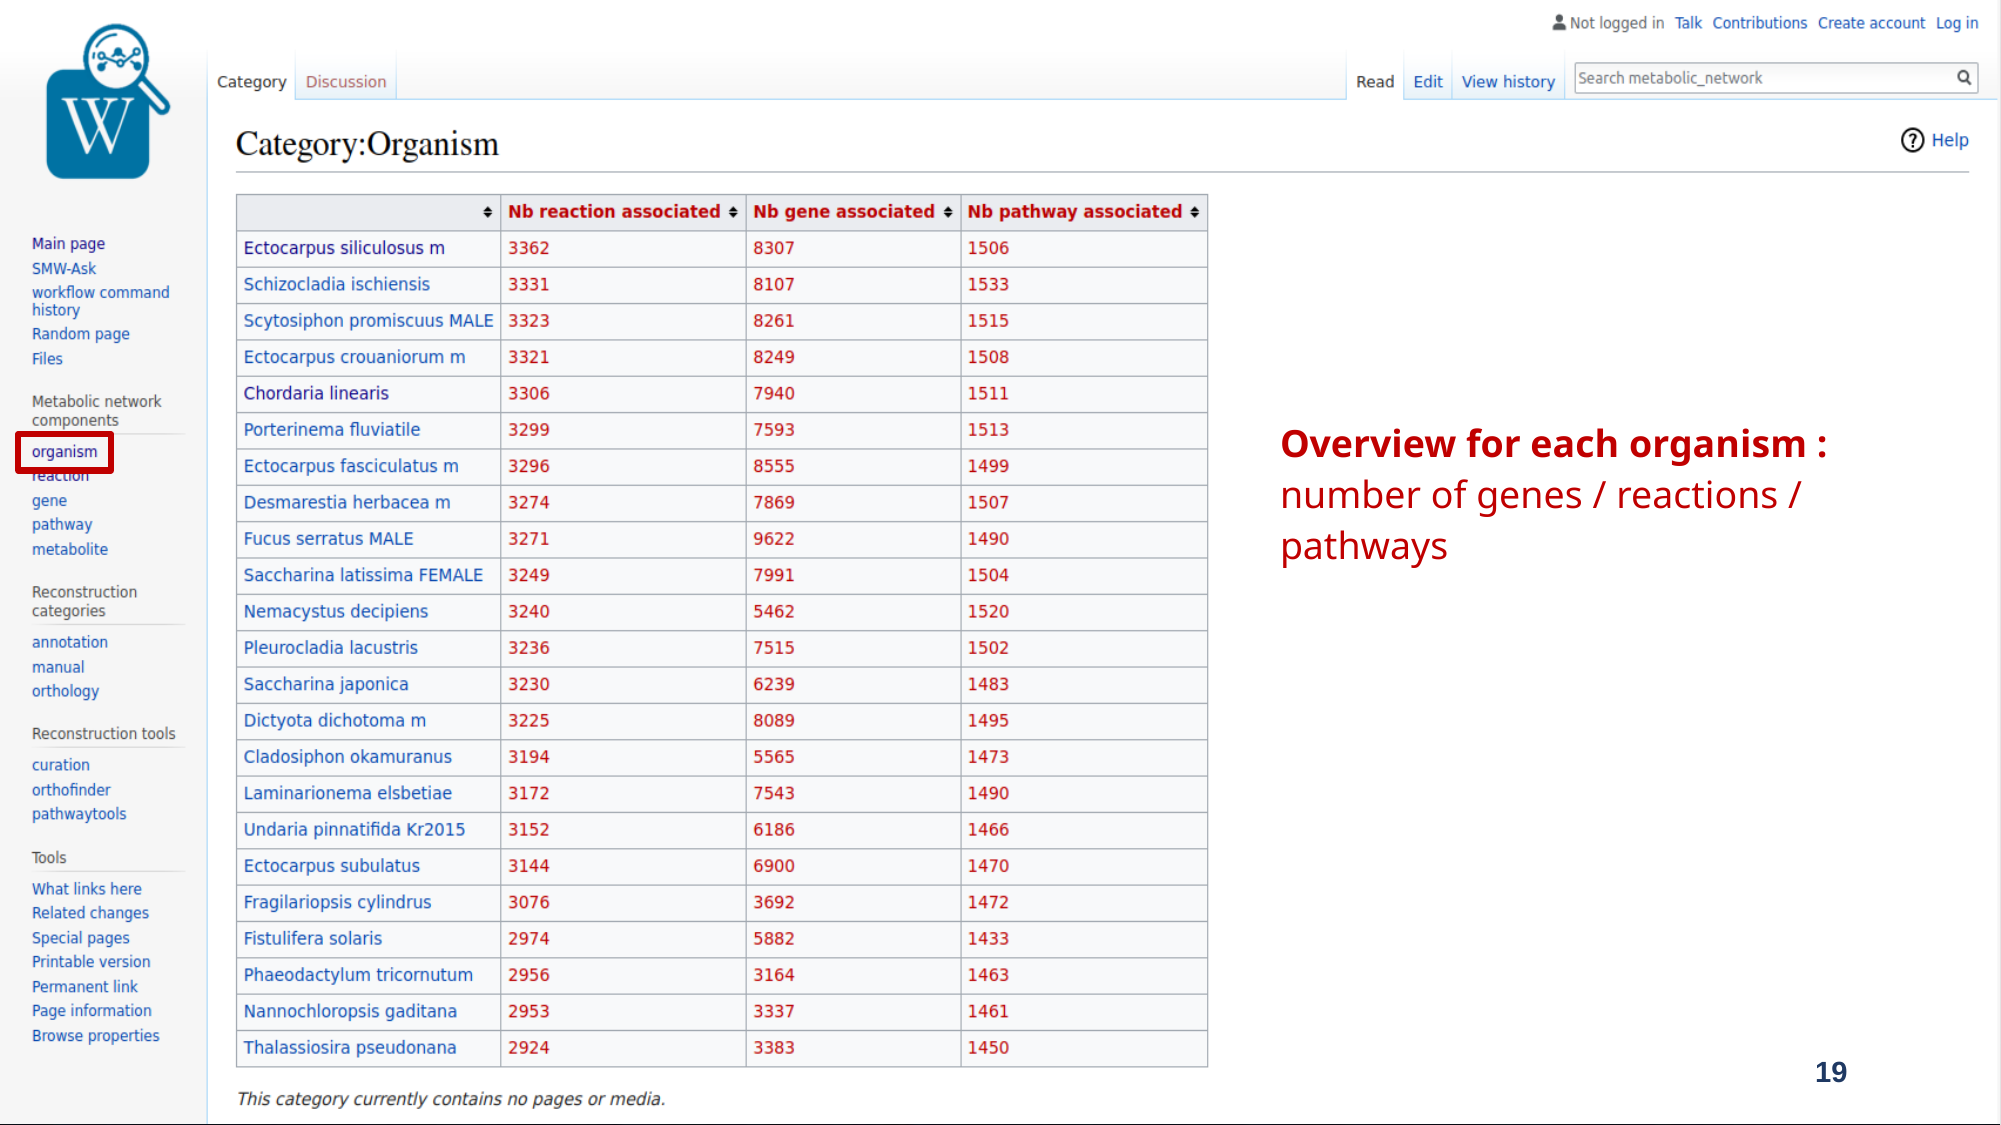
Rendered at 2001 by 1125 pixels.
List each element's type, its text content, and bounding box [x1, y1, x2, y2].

slide_number 2 [1412, 1042, 1863, 1103]
text_box Overview for each organism : number of genes / reactions / pathways [1264, 409, 1883, 560]
picture [0, 0, 2001, 1125]
